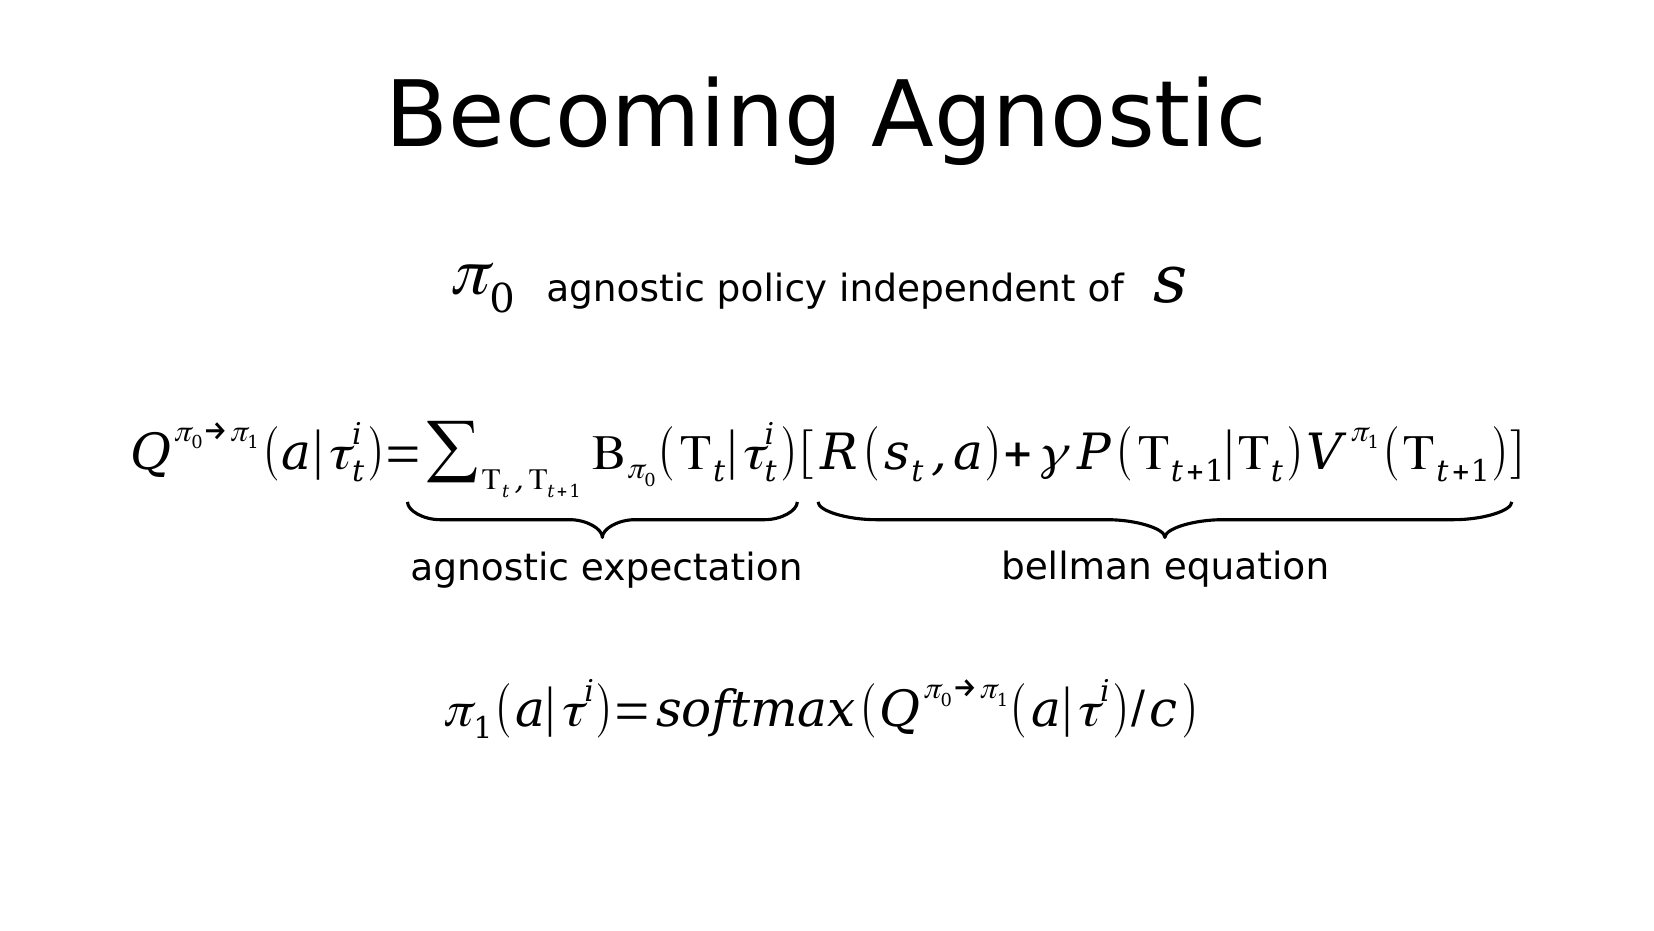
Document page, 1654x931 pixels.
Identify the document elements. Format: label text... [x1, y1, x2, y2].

text_box agnostic expectation [395, 538, 818, 597]
chart [130, 415, 1525, 502]
chart [442, 673, 1199, 746]
chart [448, 259, 515, 322]
text_box bellman equation [986, 537, 1345, 596]
chart [1150, 240, 1189, 319]
text_box agnostic policy independent of [531, 259, 1150, 319]
title Becoming Agnostic [82, 37, 1571, 193]
